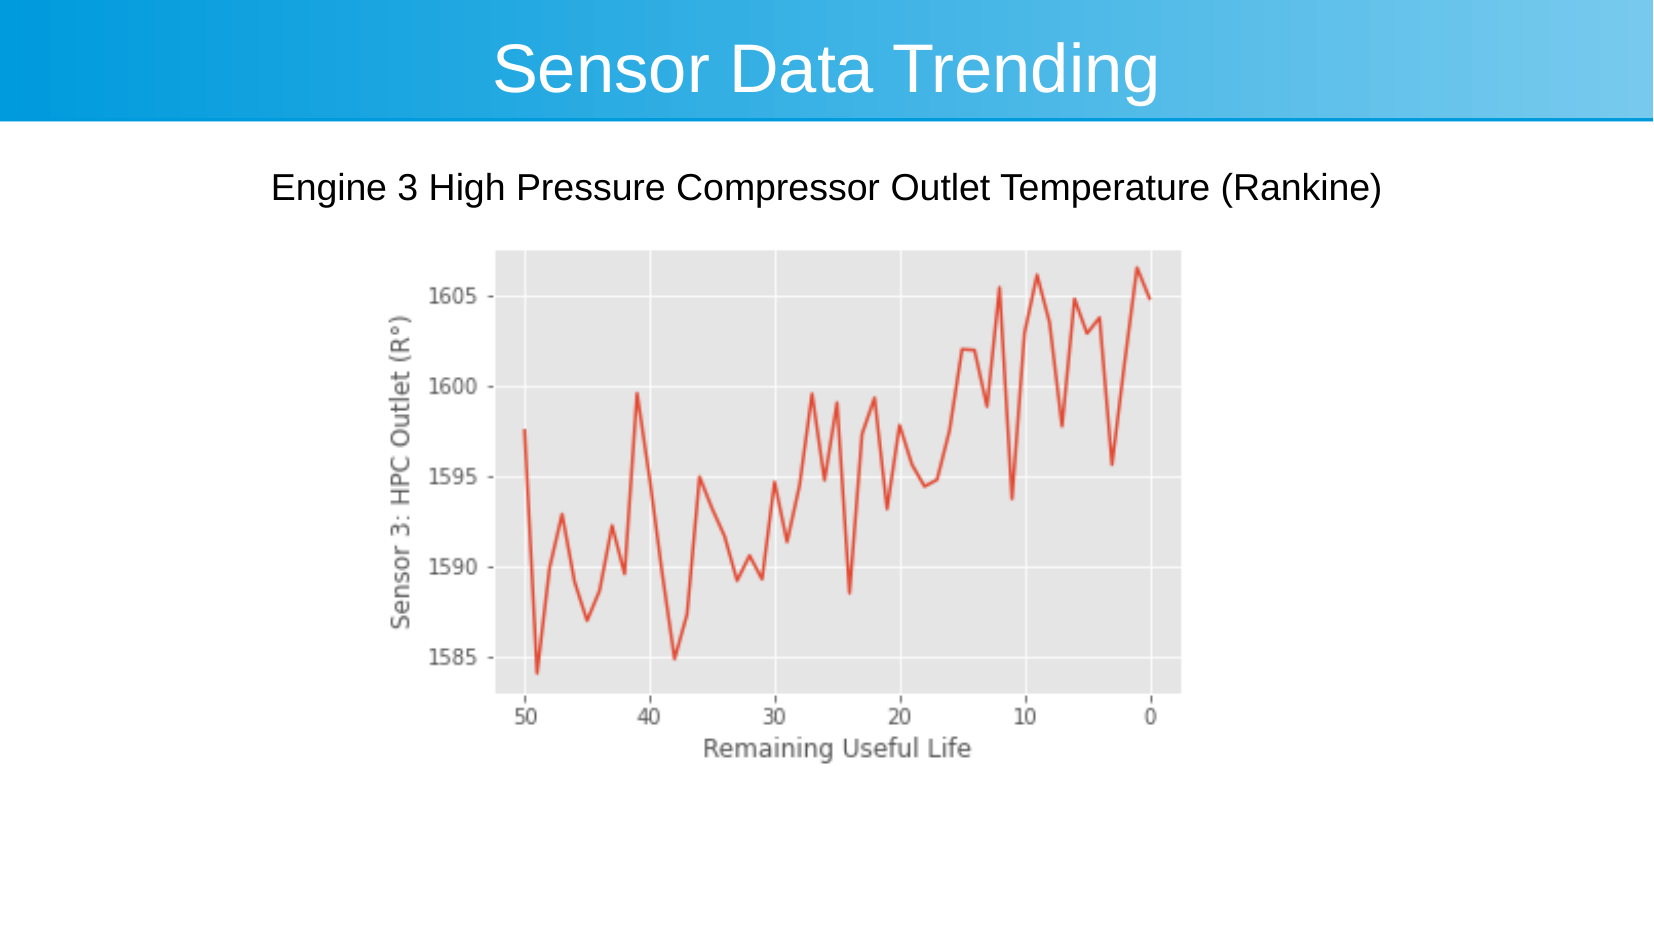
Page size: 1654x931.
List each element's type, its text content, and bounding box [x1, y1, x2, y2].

title Sensor Data Trending [59, 29, 1595, 108]
picture [383, 259, 1270, 768]
text_box Engine 3 High Pressure Compressor Outlet Temperature (Rankine) [0, 159, 1654, 259]
